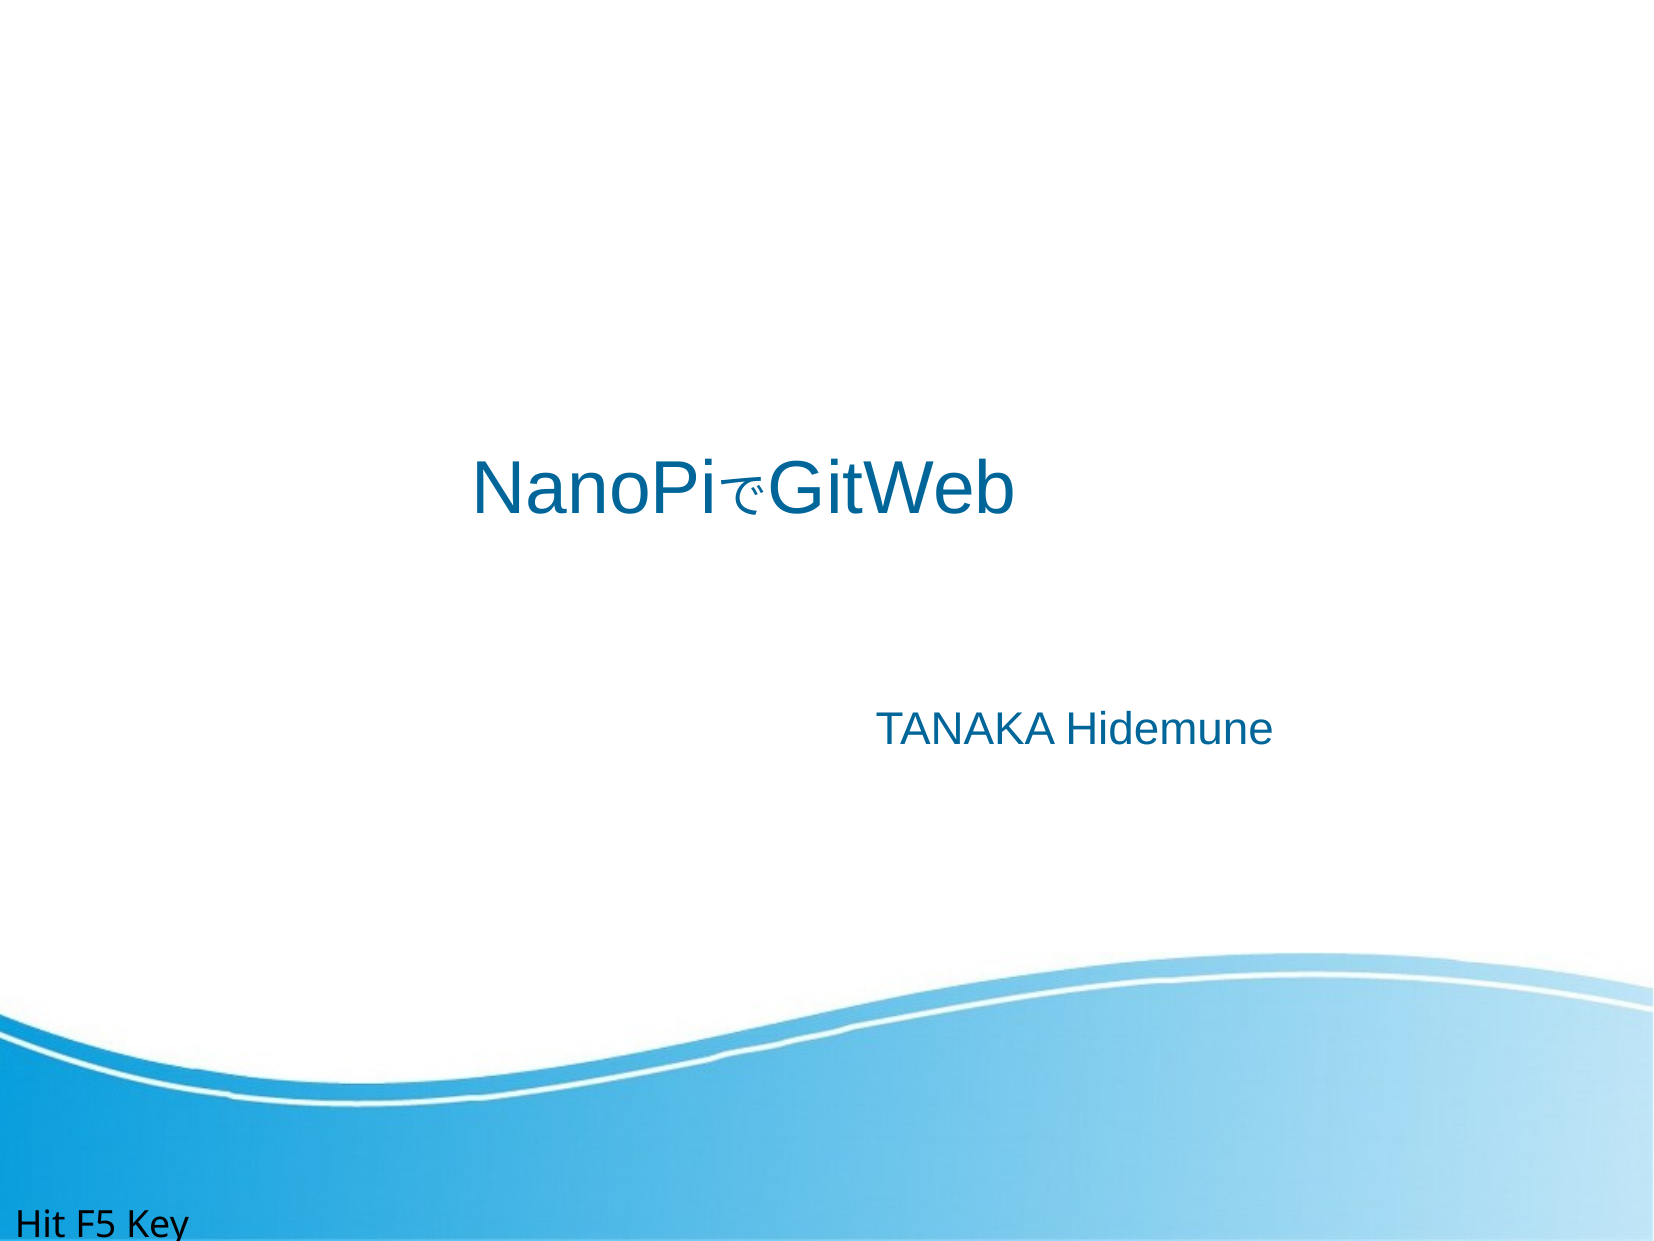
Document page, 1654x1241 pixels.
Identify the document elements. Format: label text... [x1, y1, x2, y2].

picture [0, 952, 1654, 1241]
title TANAKA Hidemune [673, 678, 1477, 780]
text_box Hit F5 Key [0, 1190, 272, 1241]
title NanoPiでGitWeb [0, 384, 1489, 592]
